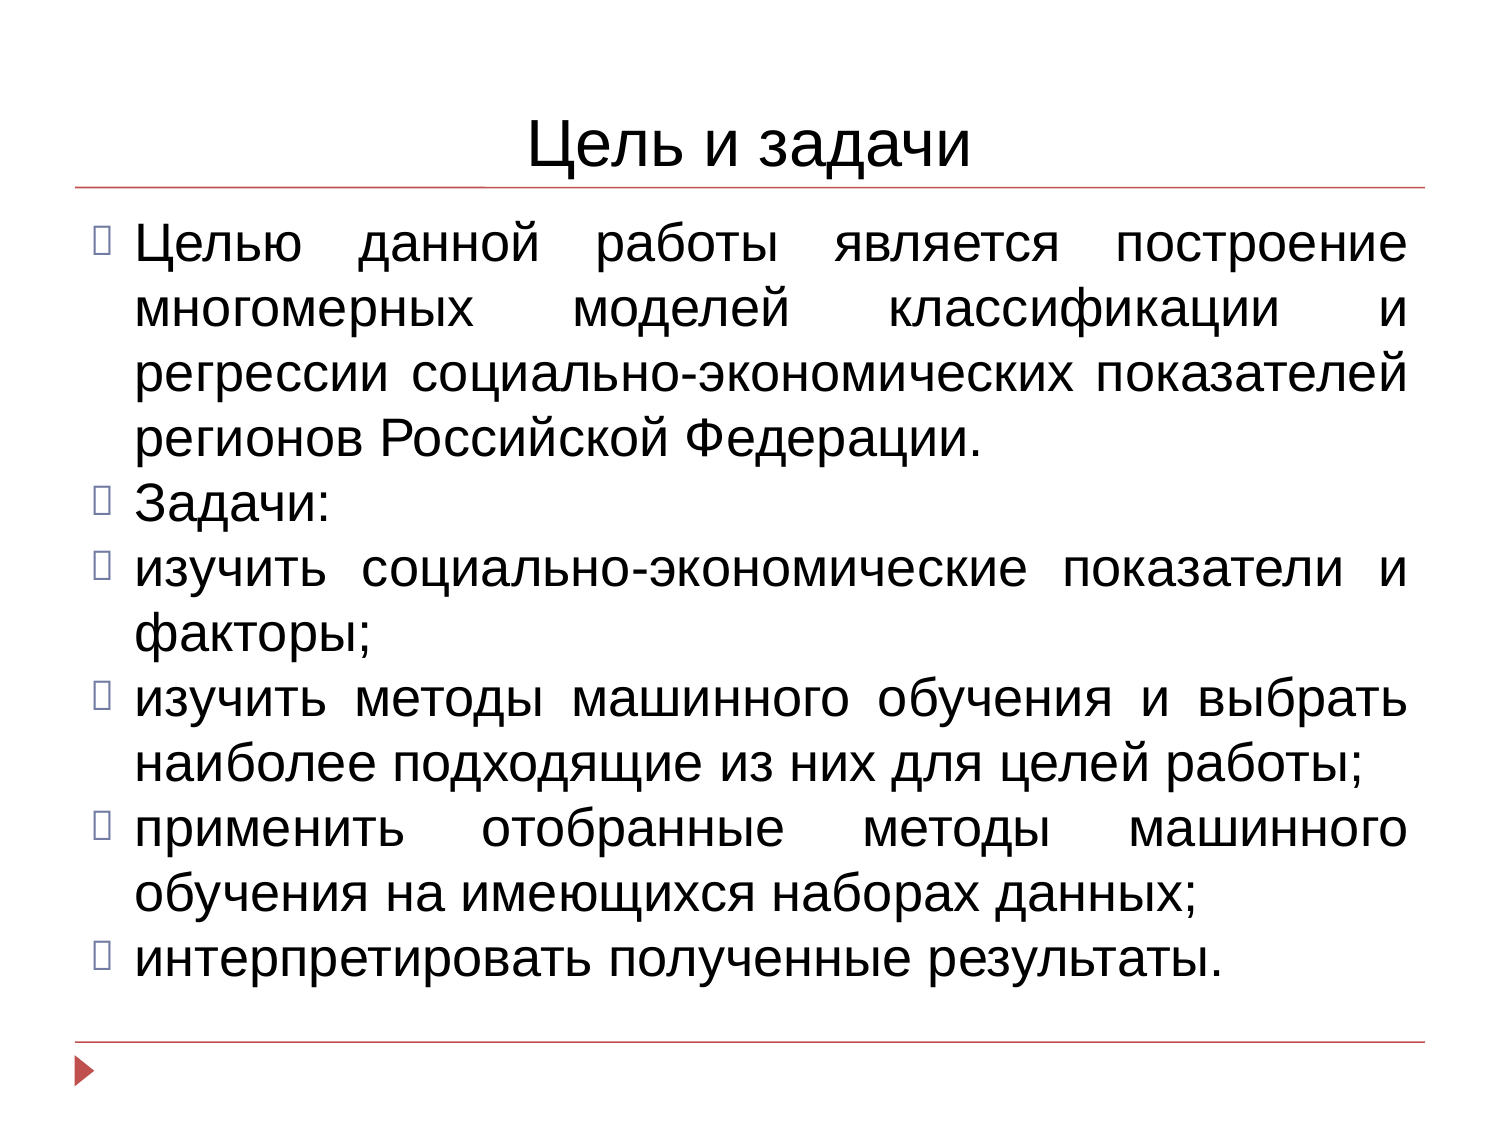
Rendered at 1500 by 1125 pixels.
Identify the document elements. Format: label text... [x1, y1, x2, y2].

text_box Целью данной работы является построение многомерных моделей классификации и регрессии социально-экономических показателей регионов Российской Федерации. Задачи: изучить социально-экономические показатели и факторы; изучить методы машинного обучения и выбрать наиболее подходящие из них для целей работы; применить отобранные методы машинного обучения на имеющихся наборах данных; интерпретировать полученные результаты. [75, 200, 1425, 1010]
text_box Цель и задачи [75, 24, 1425, 188]
